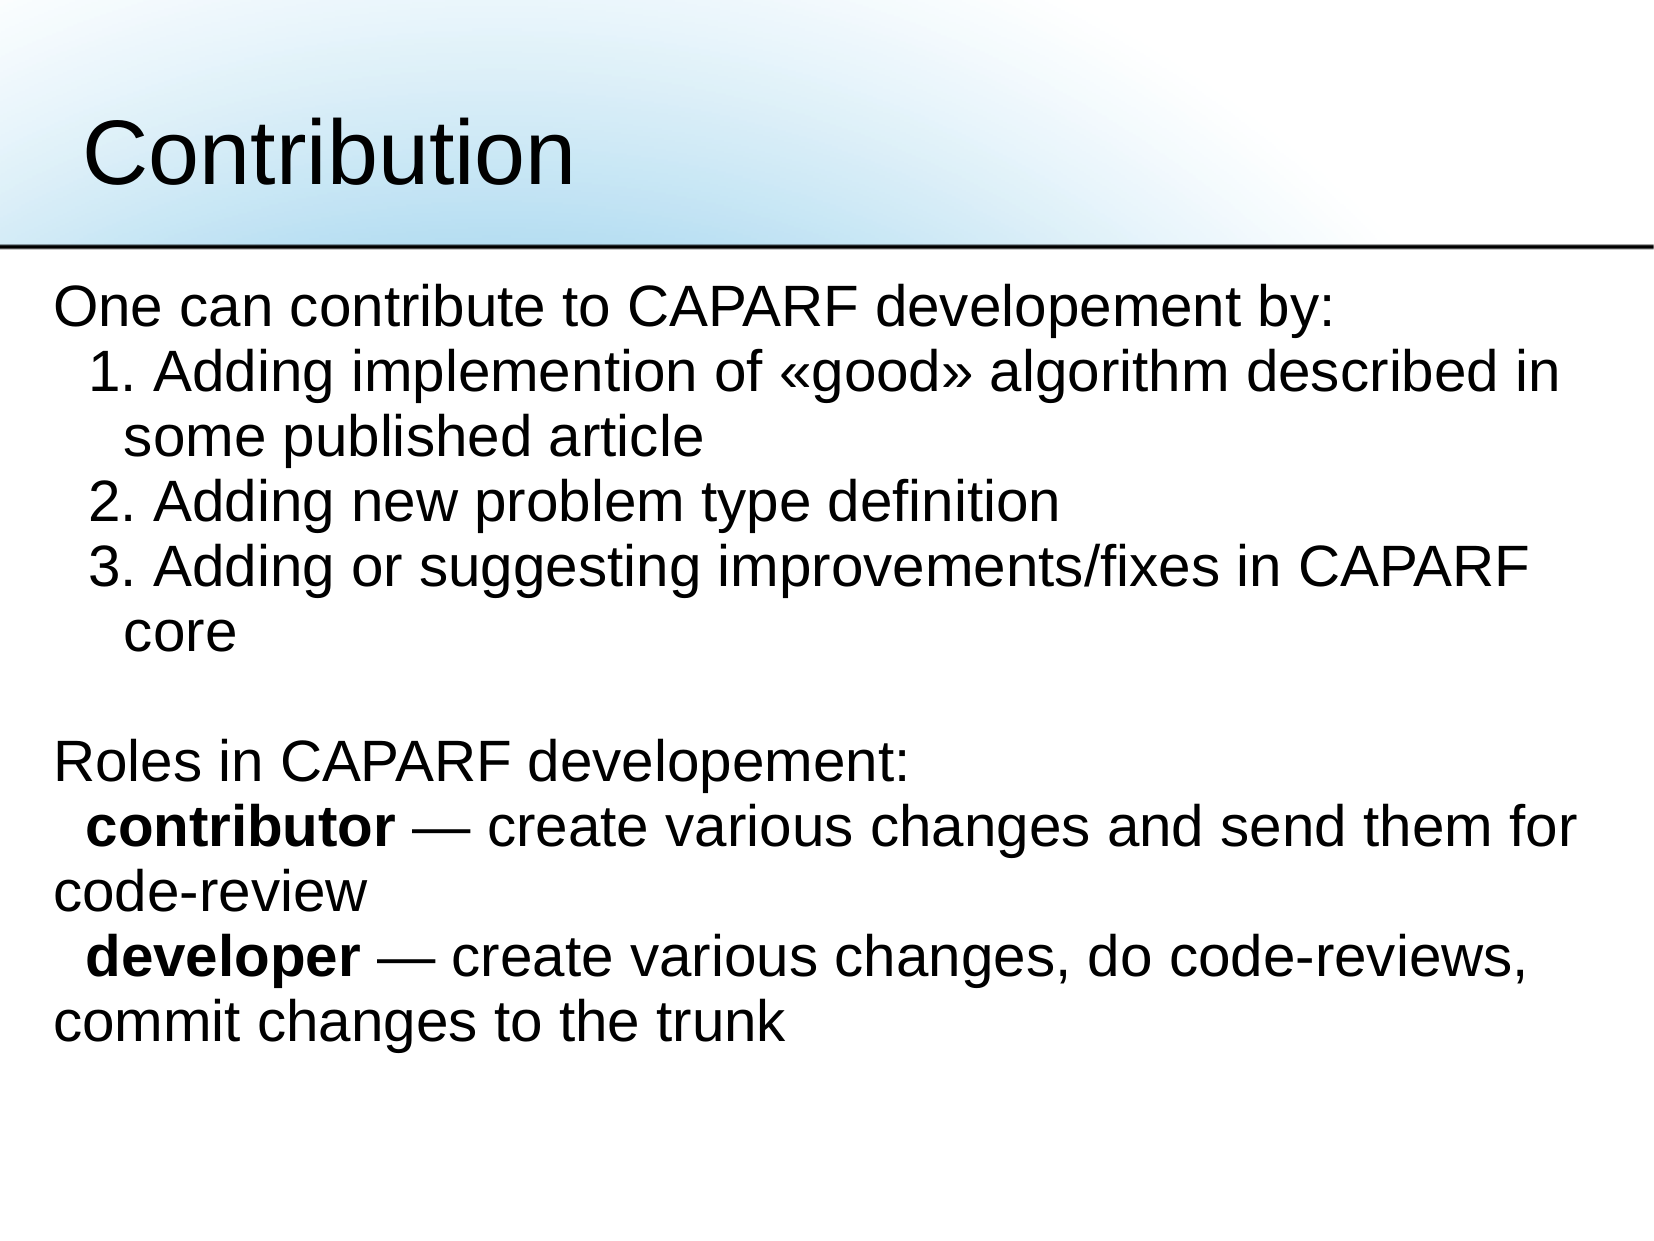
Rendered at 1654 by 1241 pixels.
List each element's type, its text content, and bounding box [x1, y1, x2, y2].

title Contribution [82, 49, 1571, 257]
picture [0, 0, 1654, 1241]
subtitle One can contribute to CAPARF developement by: Adding implemention of «good» algorithm described in some published article Adding new problem type definition Adding or suggesting improvements/fixes in CAPARF core Roles in CAPARF developement: сontributor — create various changes and send them for code-review developer — create various changes, do code-reviews, commit changes to the trunk [53, 273, 1595, 1182]
